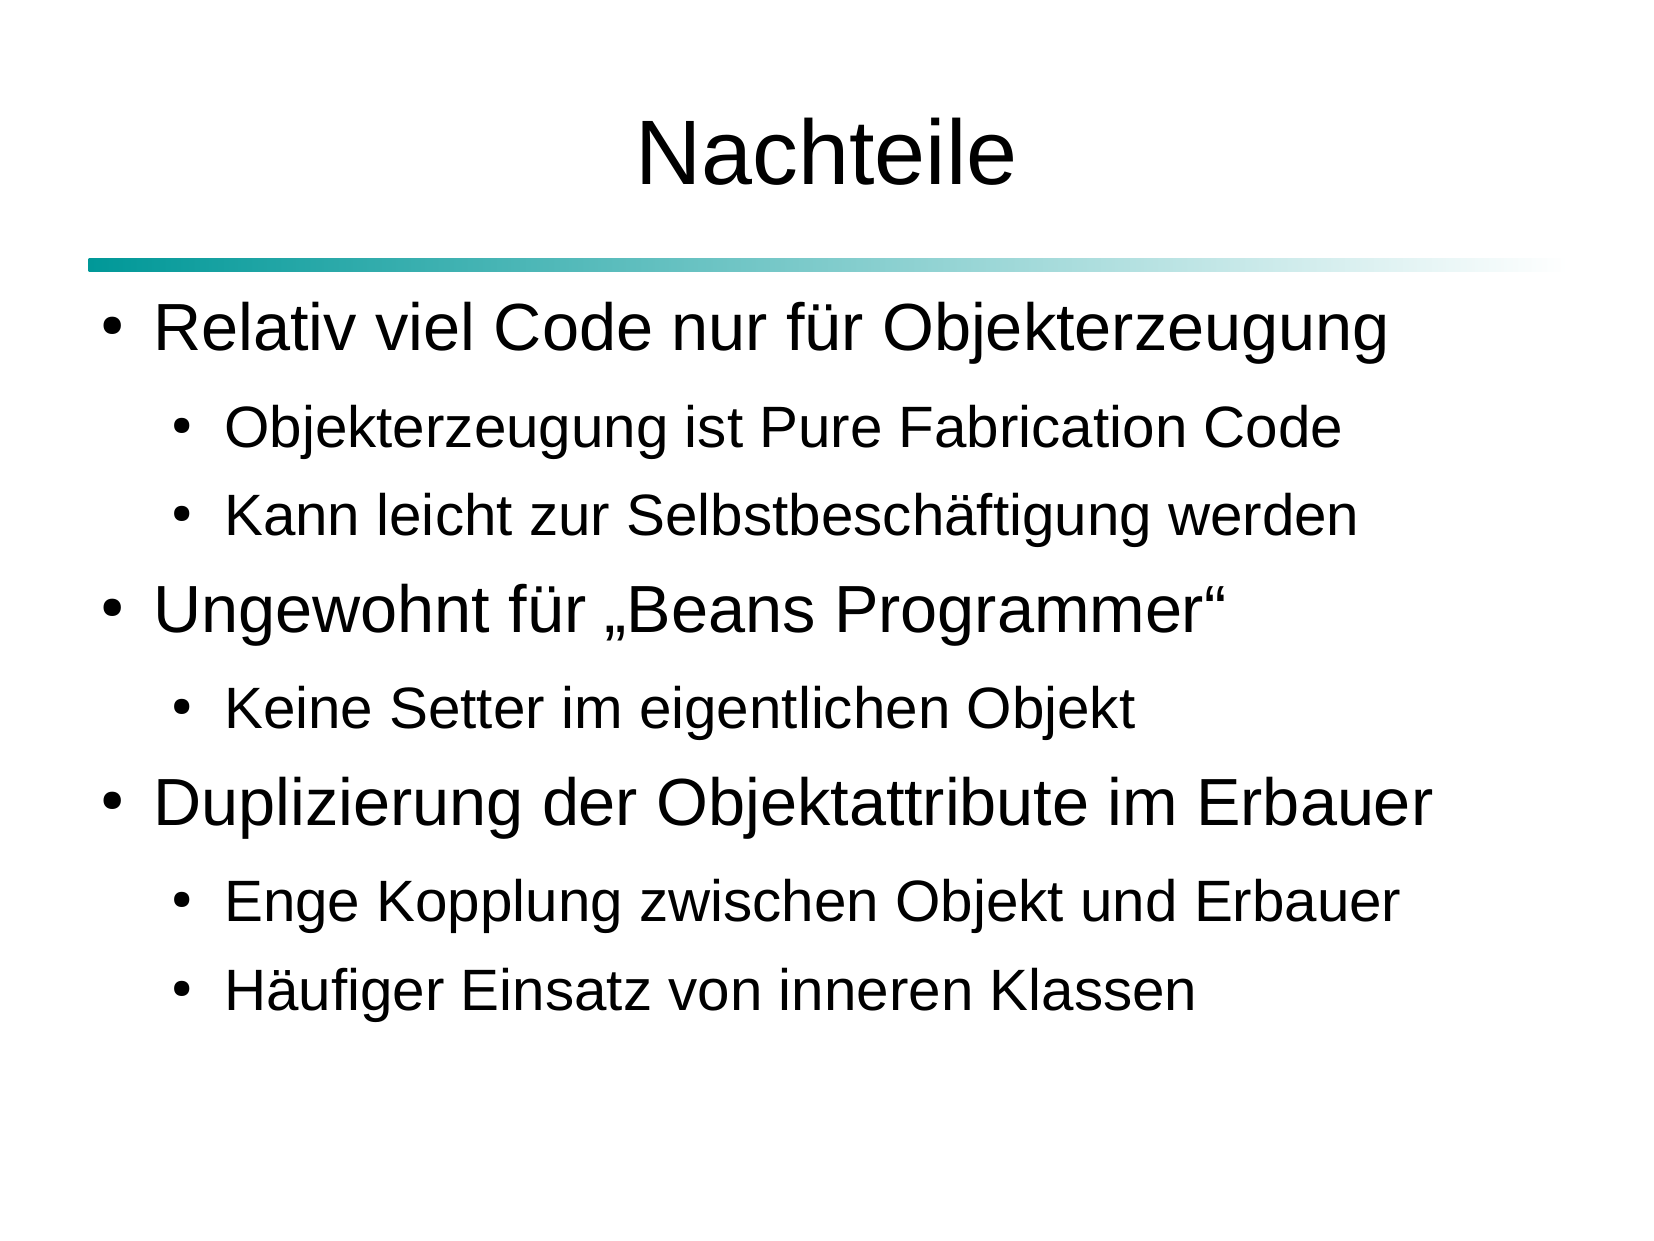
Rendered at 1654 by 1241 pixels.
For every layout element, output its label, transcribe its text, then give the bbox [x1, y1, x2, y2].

list Relativ viel Code nur für Objekterzeugung Objekterzeugung ist Pure Fabrication Code Kann leicht zur Selbstbeschäftigung werden Ungewohnt für „Beans Programmer“ Keine Setter im eigentlichen Objekt Duplizierung der Objektattribute im Erbauer Enge Kopplung zwischen Objekt und Erbauer Häufiger Einsatz von inneren Klassen [82, 290, 1571, 1094]
title Nachteile [82, 56, 1571, 250]
